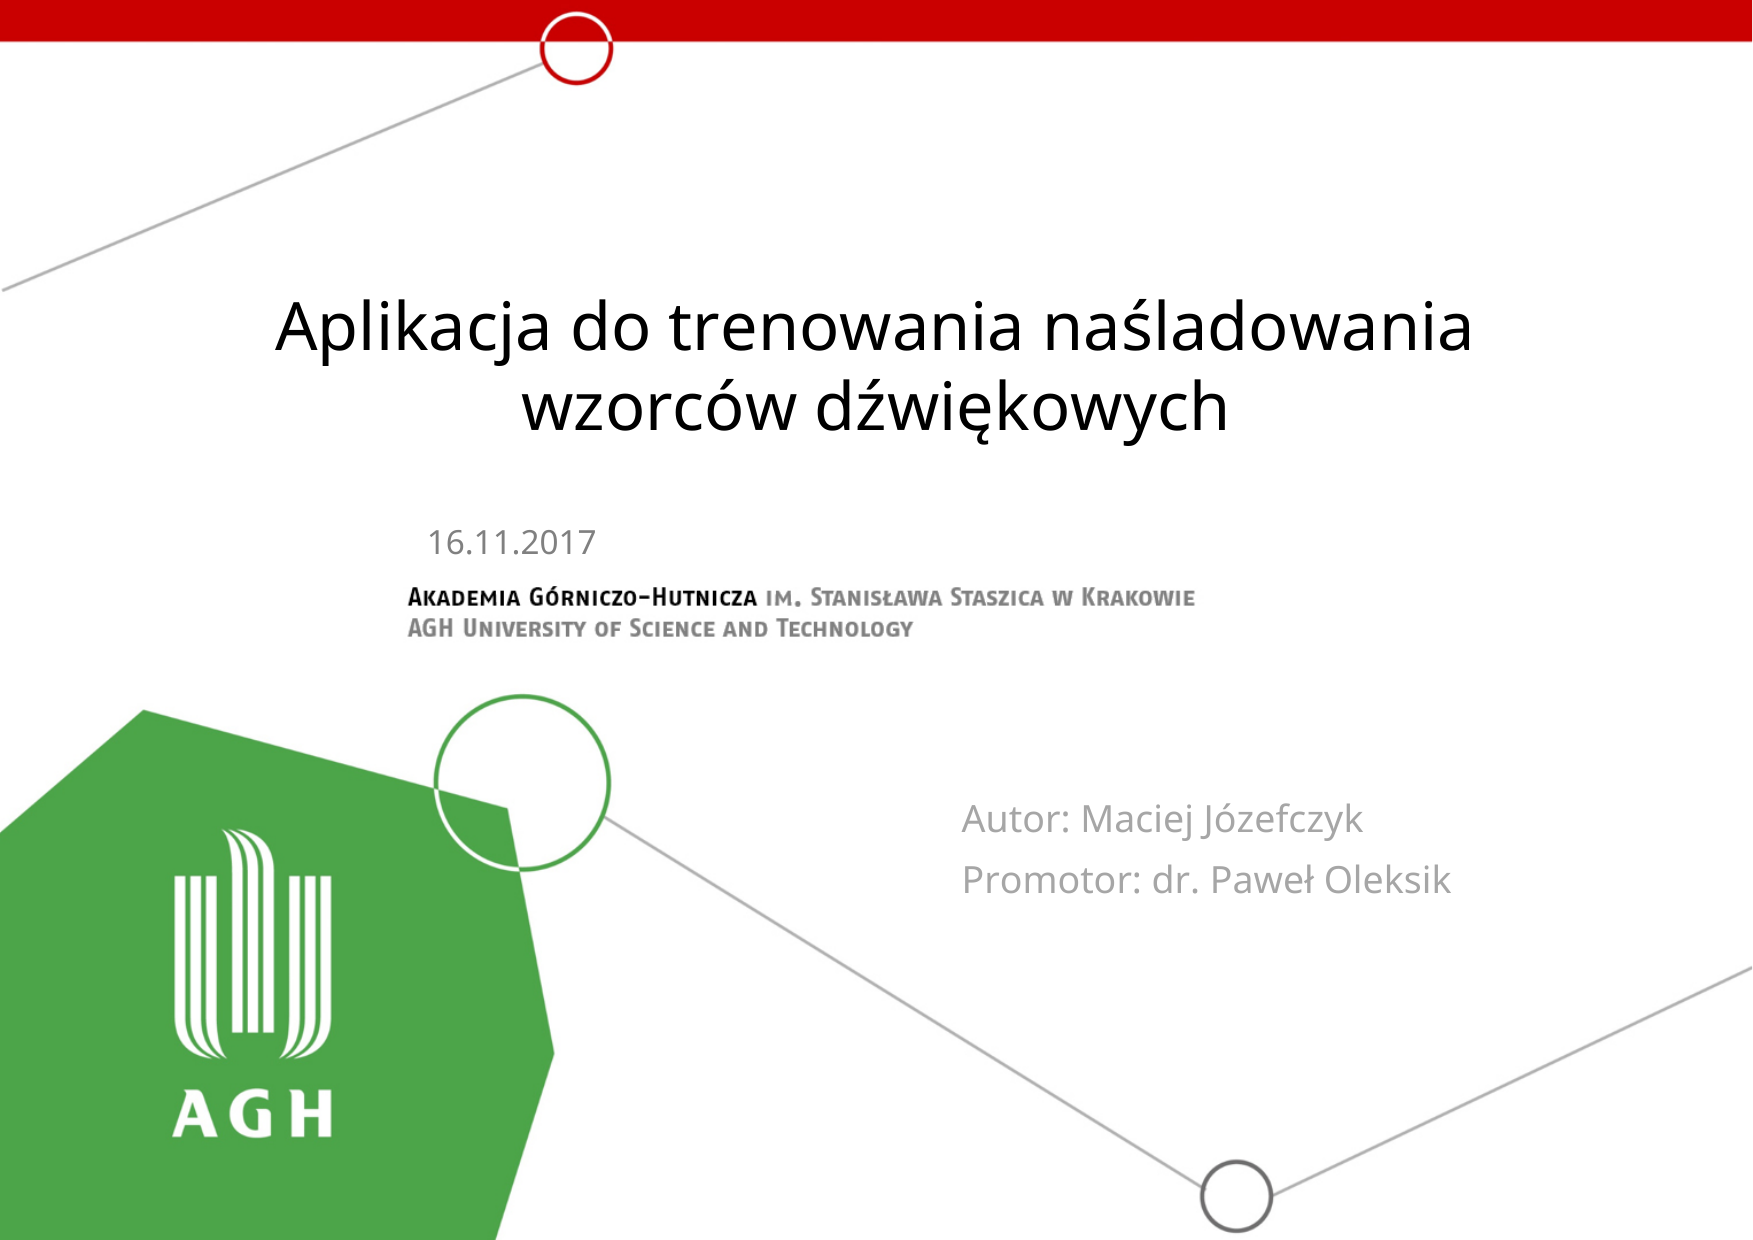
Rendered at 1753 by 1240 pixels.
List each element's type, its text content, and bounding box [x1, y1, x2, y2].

text_box Promotor: dr. Paweł Oleksik [946, 848, 1609, 909]
text_box Aplikacja do trenowania naśladowania wzorców dźwiękowych [137, 275, 1615, 452]
text_box Autor: Maciej Józefczyk [946, 787, 1680, 849]
picture [0, 0, 1753, 1240]
text_box 16.11.2017 [419, 513, 605, 569]
